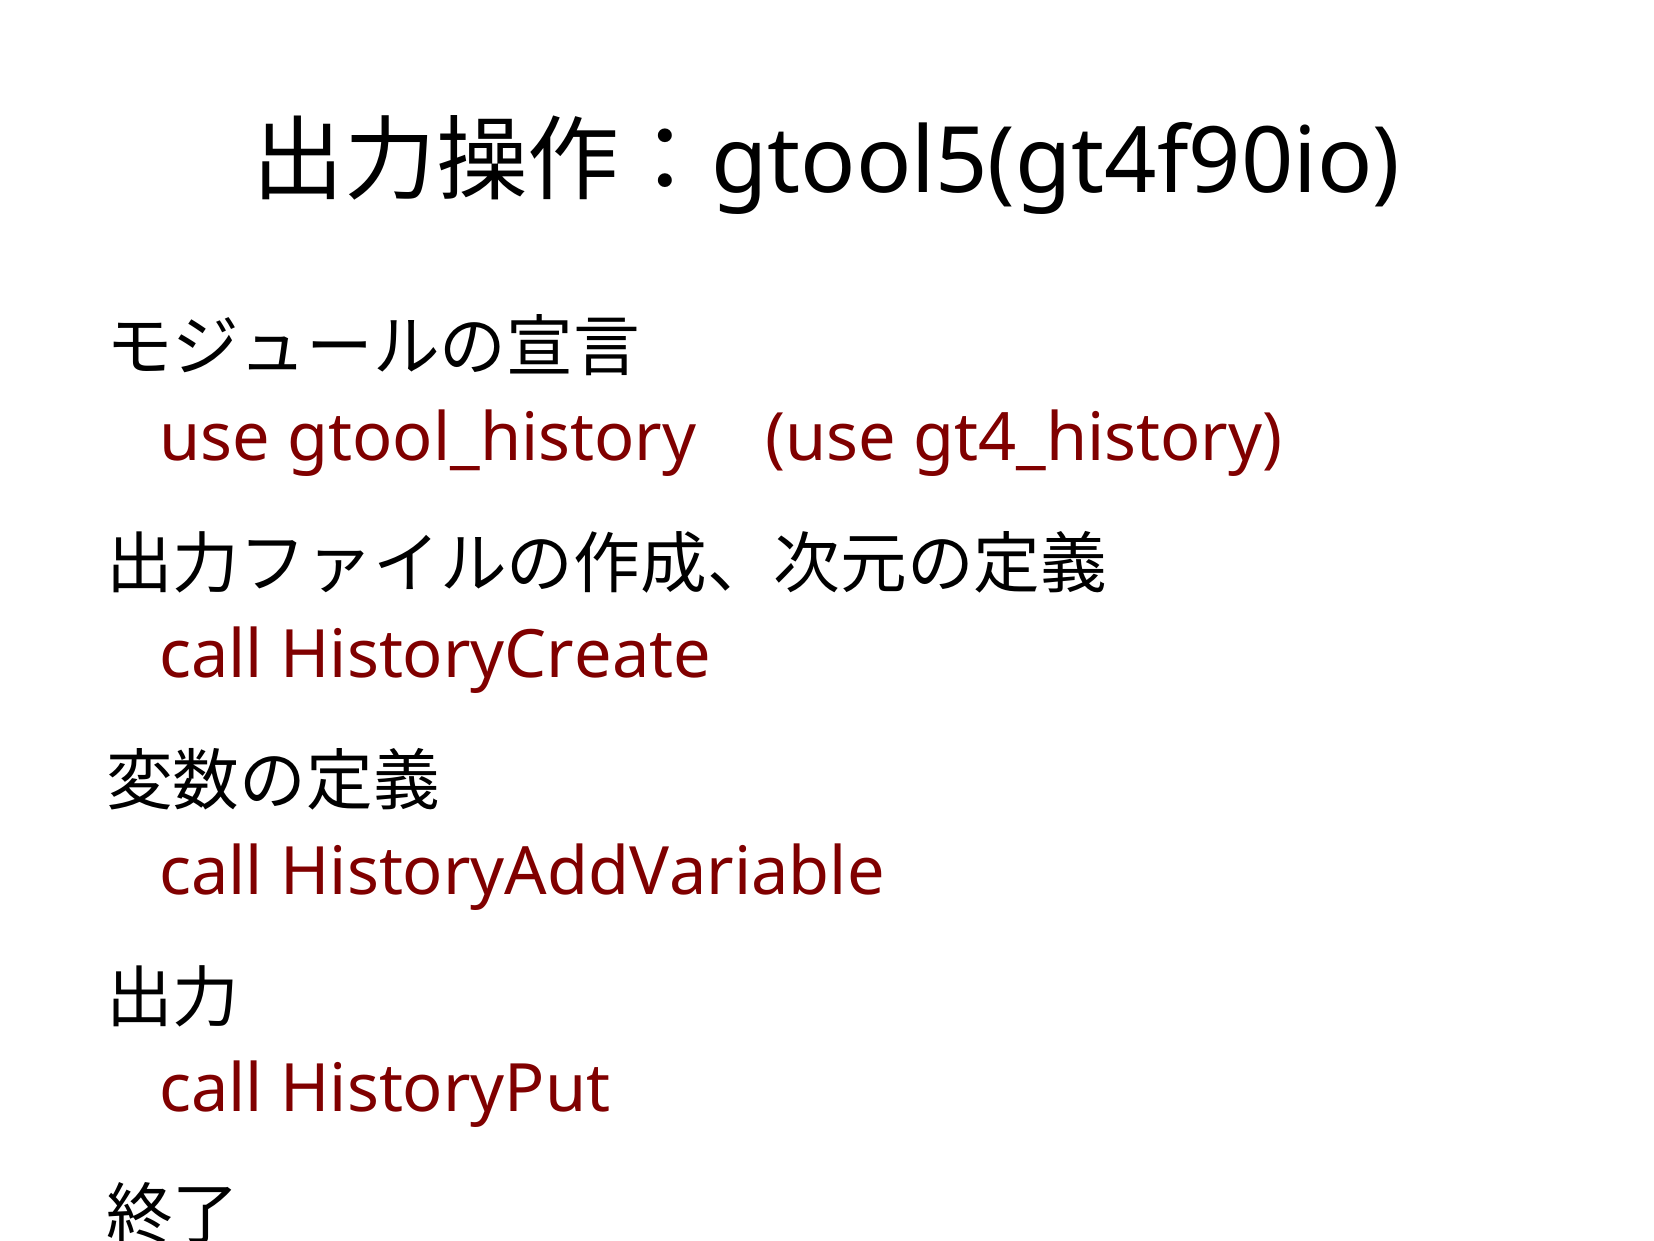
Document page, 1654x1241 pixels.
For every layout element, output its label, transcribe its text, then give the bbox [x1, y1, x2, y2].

list モジュールの宣言 use gtool_history (use gt4_history) 出力ファイルの作成、次元の定義 call HistoryCreate 変数の定義 call HistoryAddVariable 出力 call HistoryPut 終了 call HistoryClose [88, 292, 1577, 1184]
title 出力操作：gtool5(gt4f90io) [82, 56, 1571, 250]
